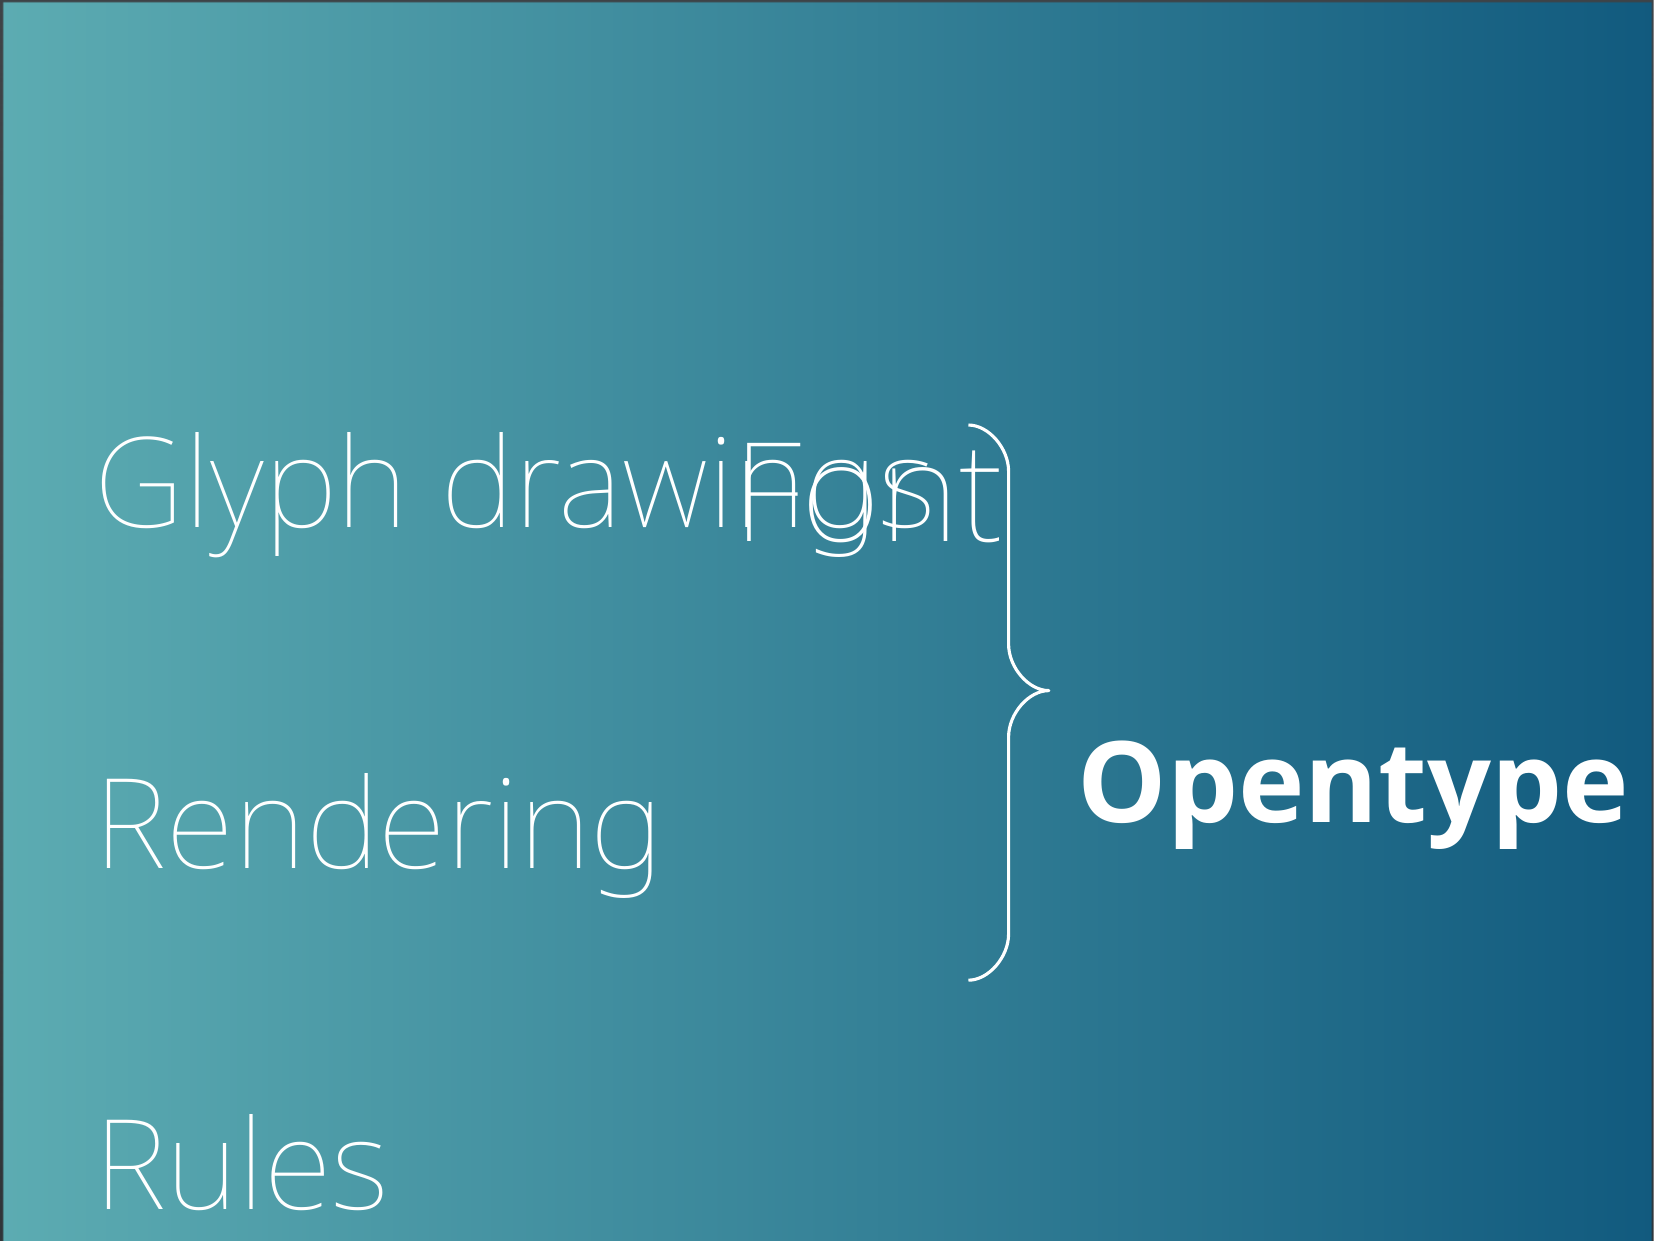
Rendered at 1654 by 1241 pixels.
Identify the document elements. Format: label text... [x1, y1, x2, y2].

picture [0, 0, 1654, 1241]
text_box Opentype [1062, 425, 1645, 981]
text_box Glyph drawings Rendering Rules [94, 513, 981, 957]
text_box Font [82, 23, 1571, 370]
